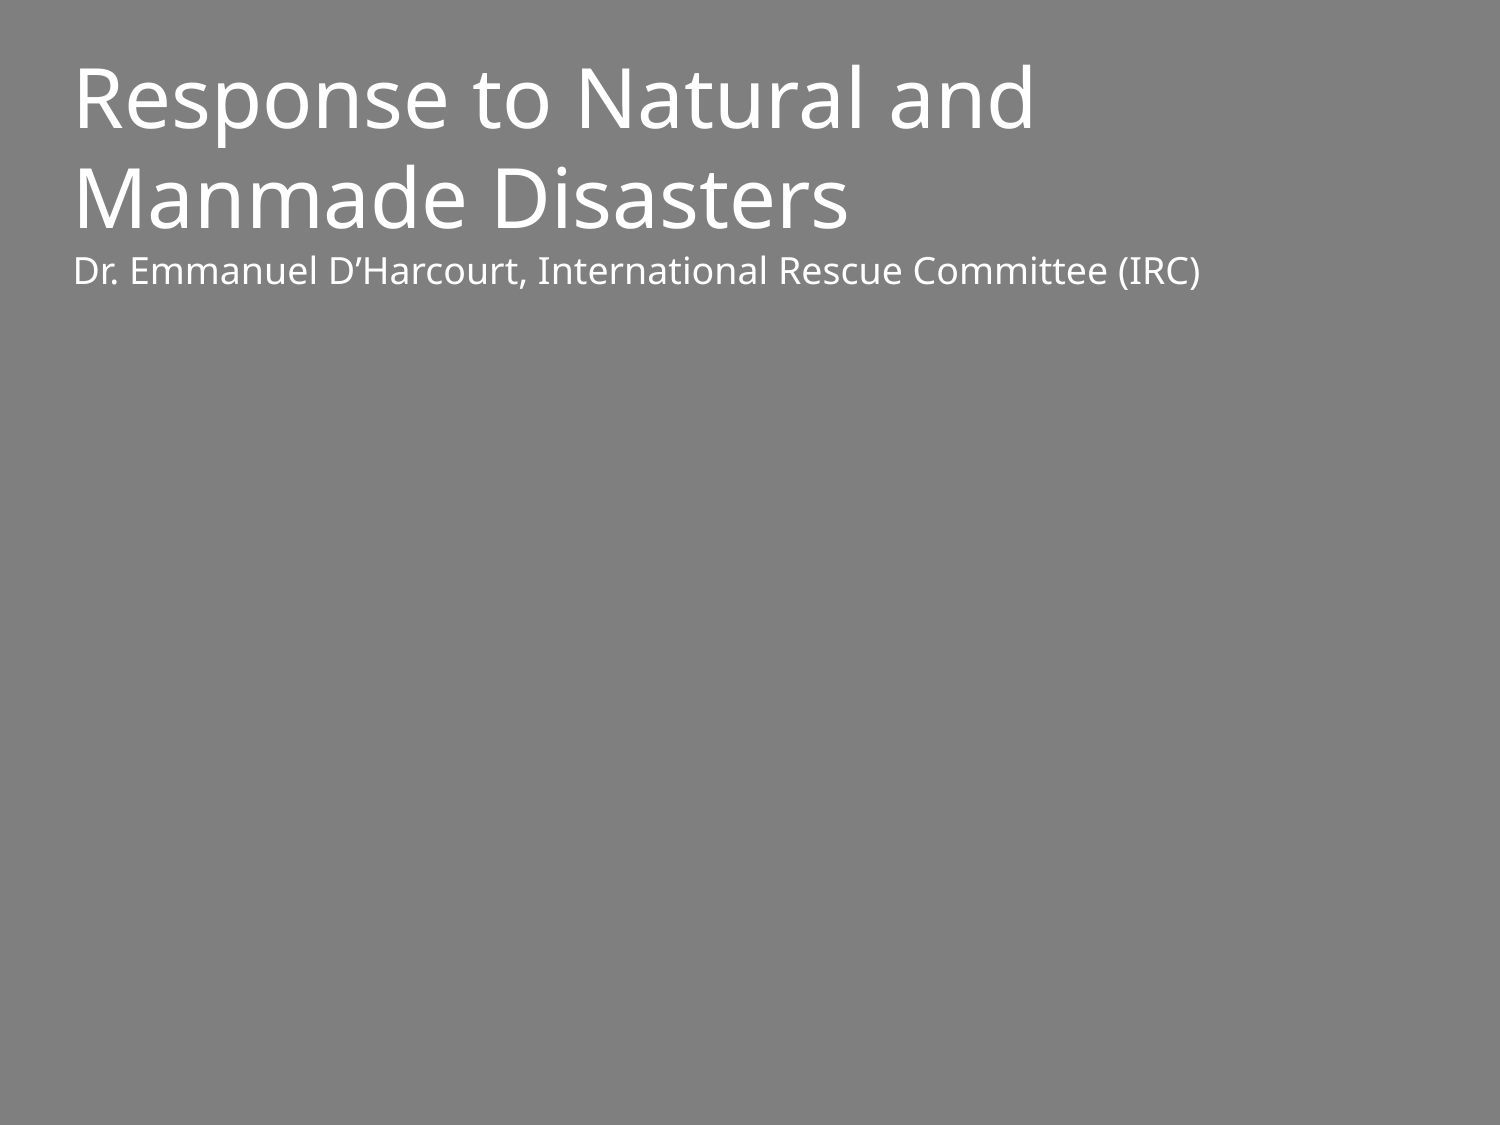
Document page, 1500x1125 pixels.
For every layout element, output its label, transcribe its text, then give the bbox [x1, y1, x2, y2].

title Response to Natural and Manmade Disasters [57, 37, 1318, 213]
list Dr. Emmanuel D’Harcourt, International Rescue Committee (IRC) [57, 239, 1318, 1015]
